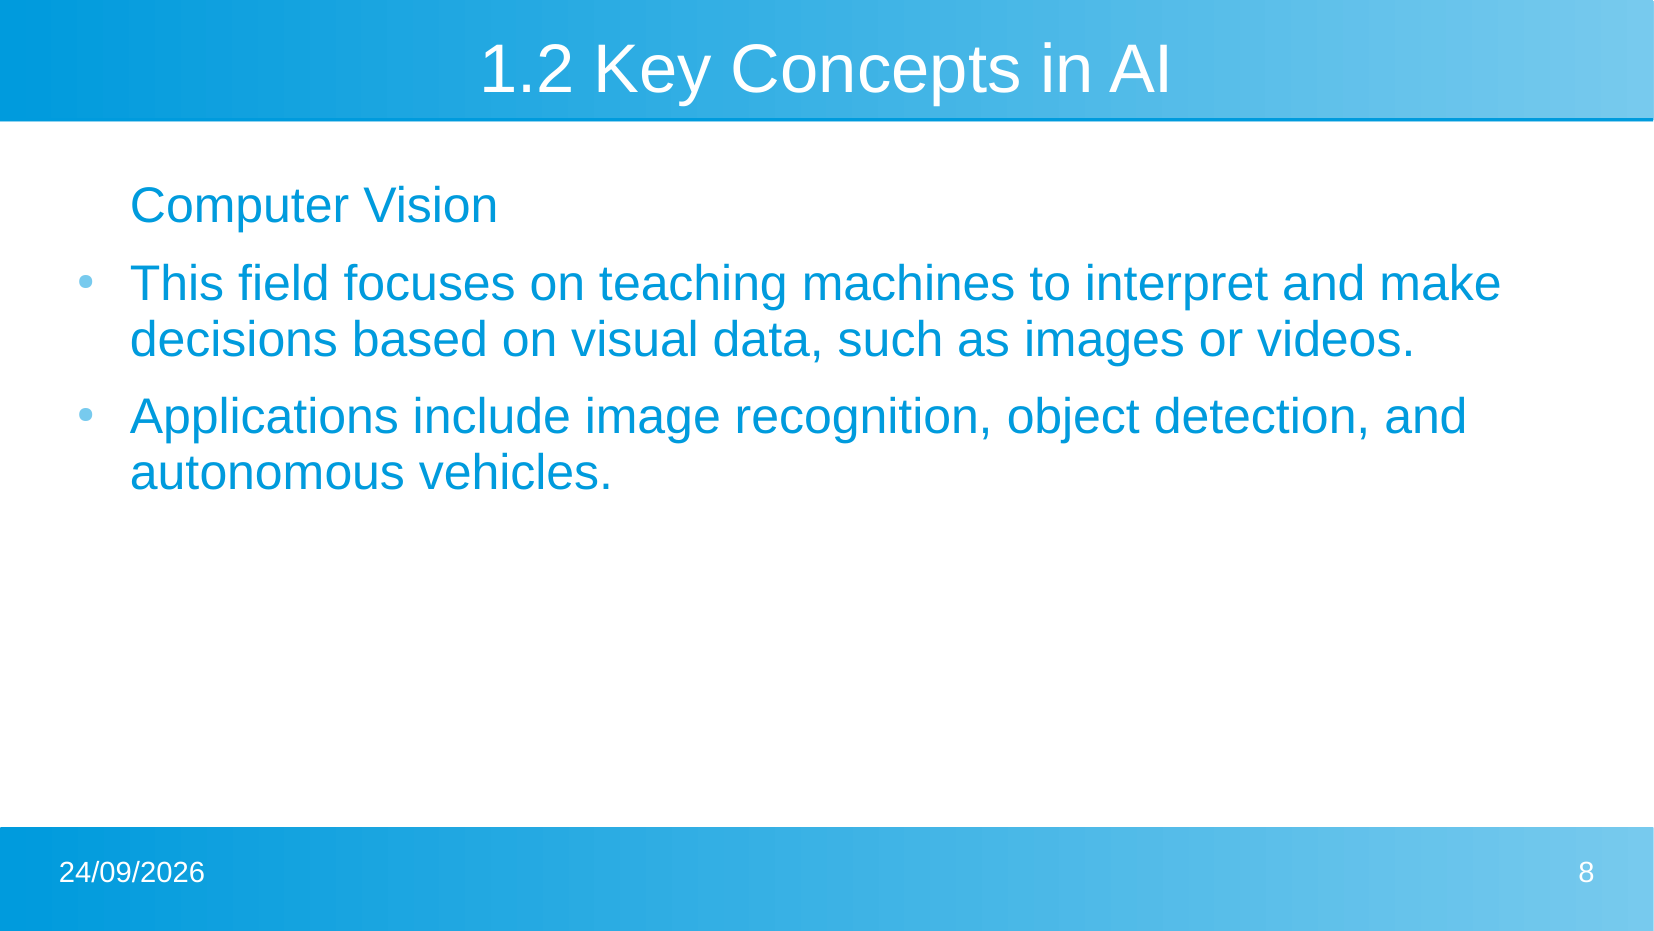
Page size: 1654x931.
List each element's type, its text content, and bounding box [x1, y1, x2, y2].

list Computer Vision This field focuses on teaching machines to interpret and make decisions based on visual data, such as images or videos. Applications include image recognition, object detection, and autonomous vehicles. [59, 177, 1595, 768]
title 1.2 Key Concepts in AI [59, 29, 1595, 108]
